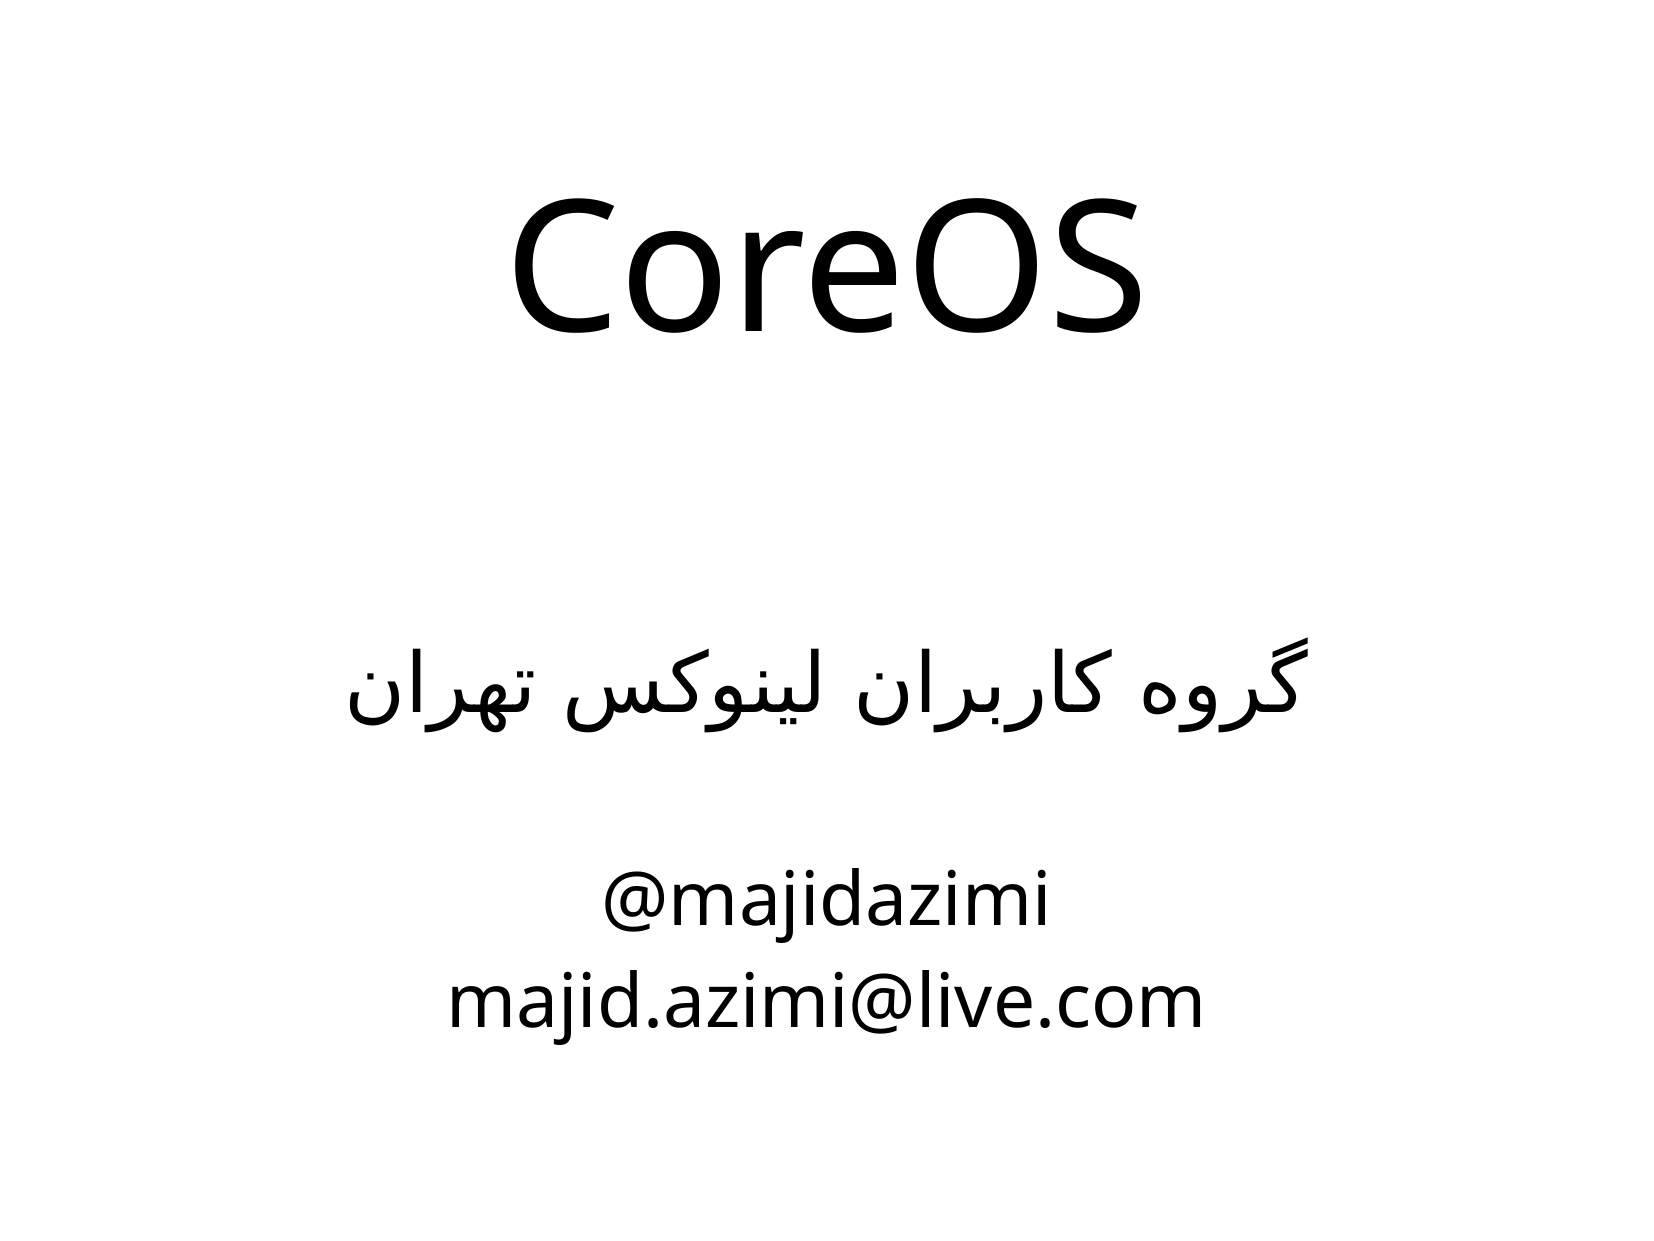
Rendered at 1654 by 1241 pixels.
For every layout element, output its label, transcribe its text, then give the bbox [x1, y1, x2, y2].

subtitle CoreOS گروه کاربران لینوکس تهران @majidazimi majid.azimi@live.com [82, 45, 1571, 1141]
